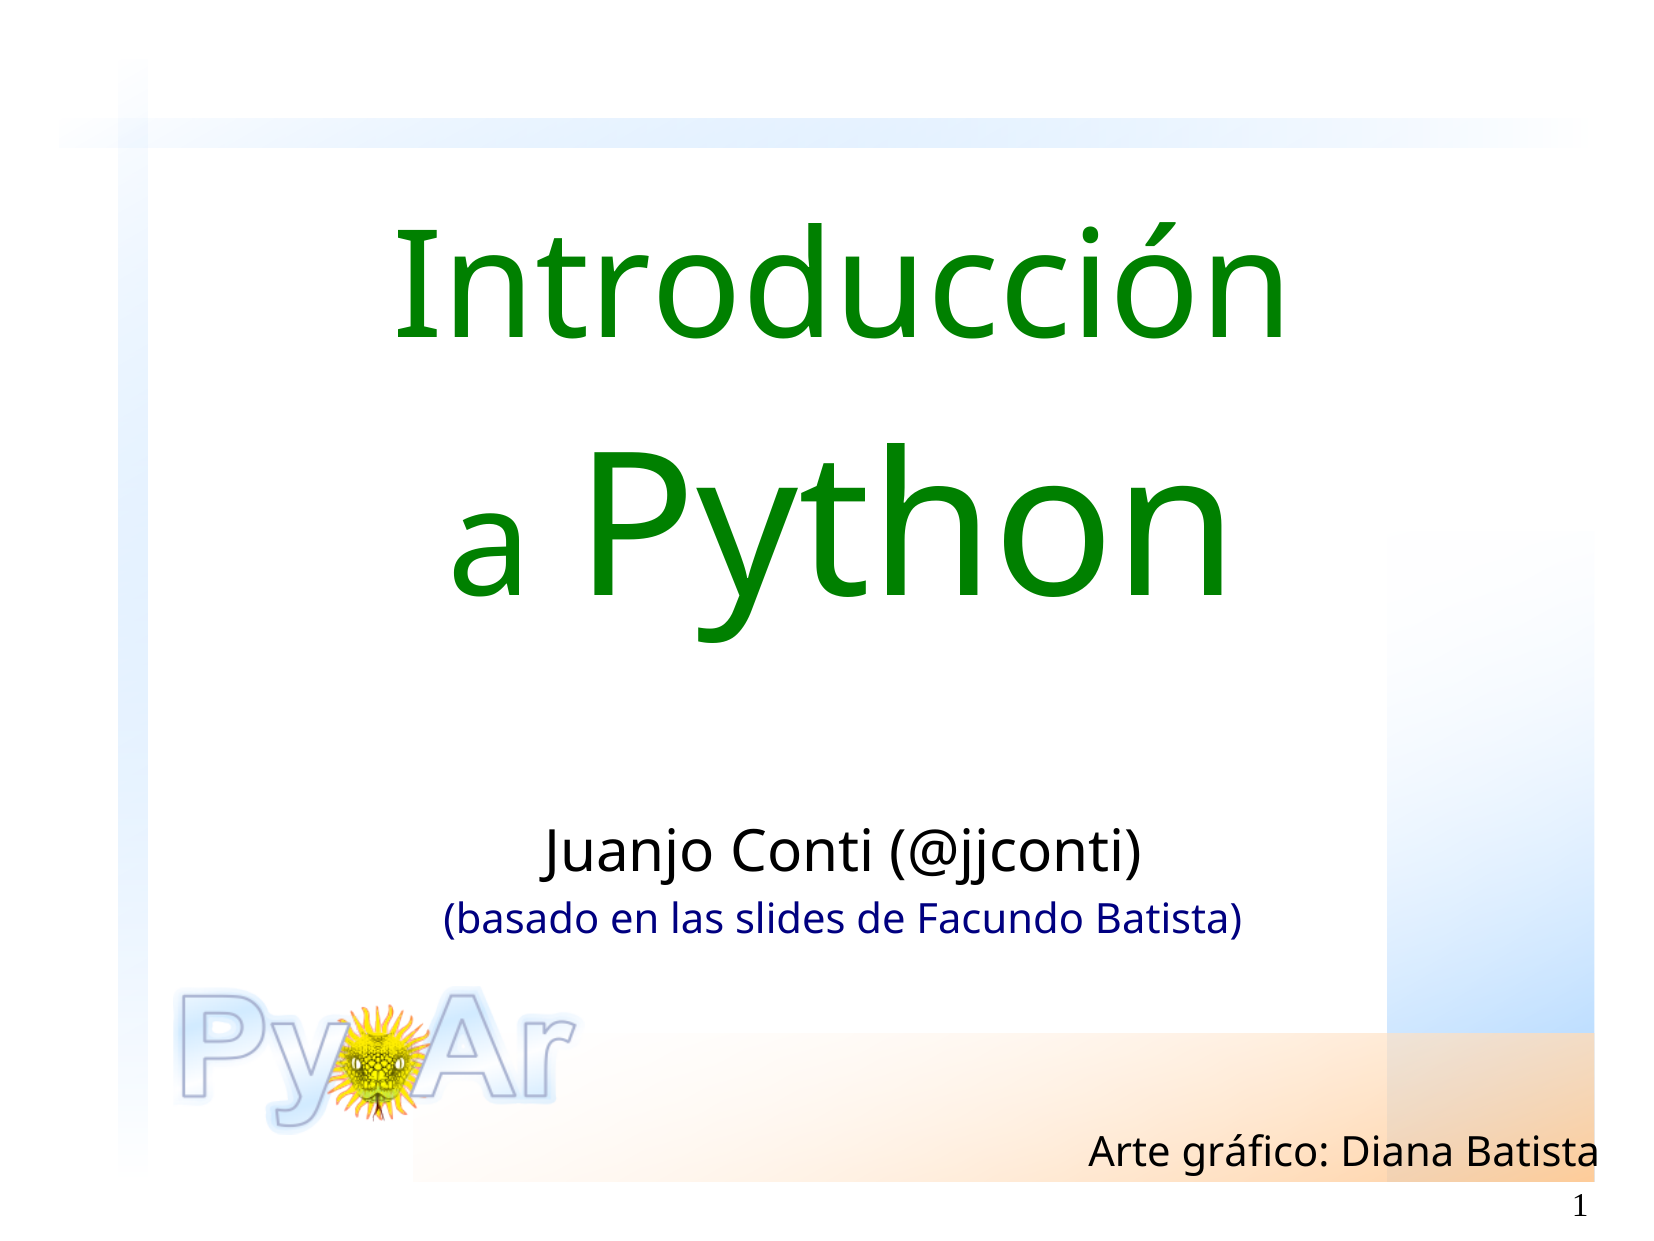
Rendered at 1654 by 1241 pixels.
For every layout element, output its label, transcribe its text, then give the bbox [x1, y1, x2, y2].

picture [173, 986, 585, 1135]
text_box Arte gráfico: Diana Batista [1088, 1122, 1584, 1180]
text_box Introducción a Python Juanjo Conti (@jjconti) (basado en las slides de Facundo Batista) [392, 177, 1300, 984]
